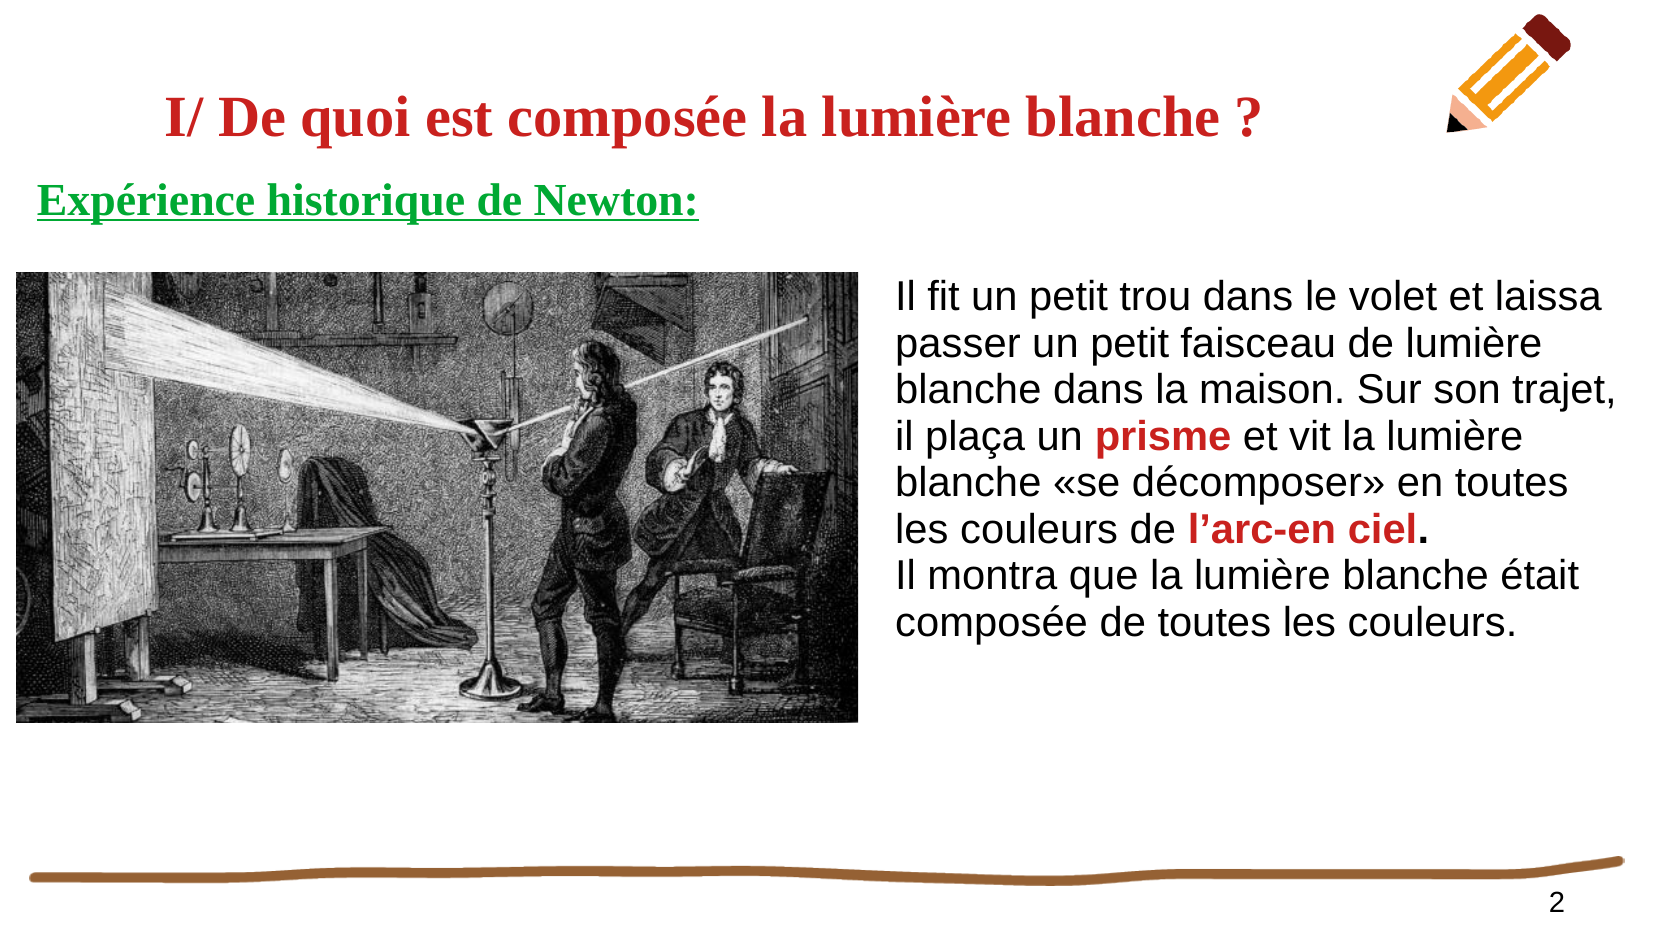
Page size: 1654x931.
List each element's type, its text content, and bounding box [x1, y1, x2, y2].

picture [16, 272, 859, 723]
title I/ De quoi est composée la lumière blanche ? [35, 64, 1394, 167]
text_box Il fit un petit trou dans le volet et laissa passer un petit faisceau de lumière blanche dans la maison. Sur son trajet, il plaça un prisme et vit la lumière blanche «se décomposer» en toutes les couleurs de l’arc-en ciel. Il montra que la lumière blanche était composée de toutes les couleurs. [880, 265, 1644, 653]
text_box Expérience historique de Newton: [22, 167, 1560, 259]
picture [1446, 14, 1571, 133]
picture [29, 856, 1625, 886]
